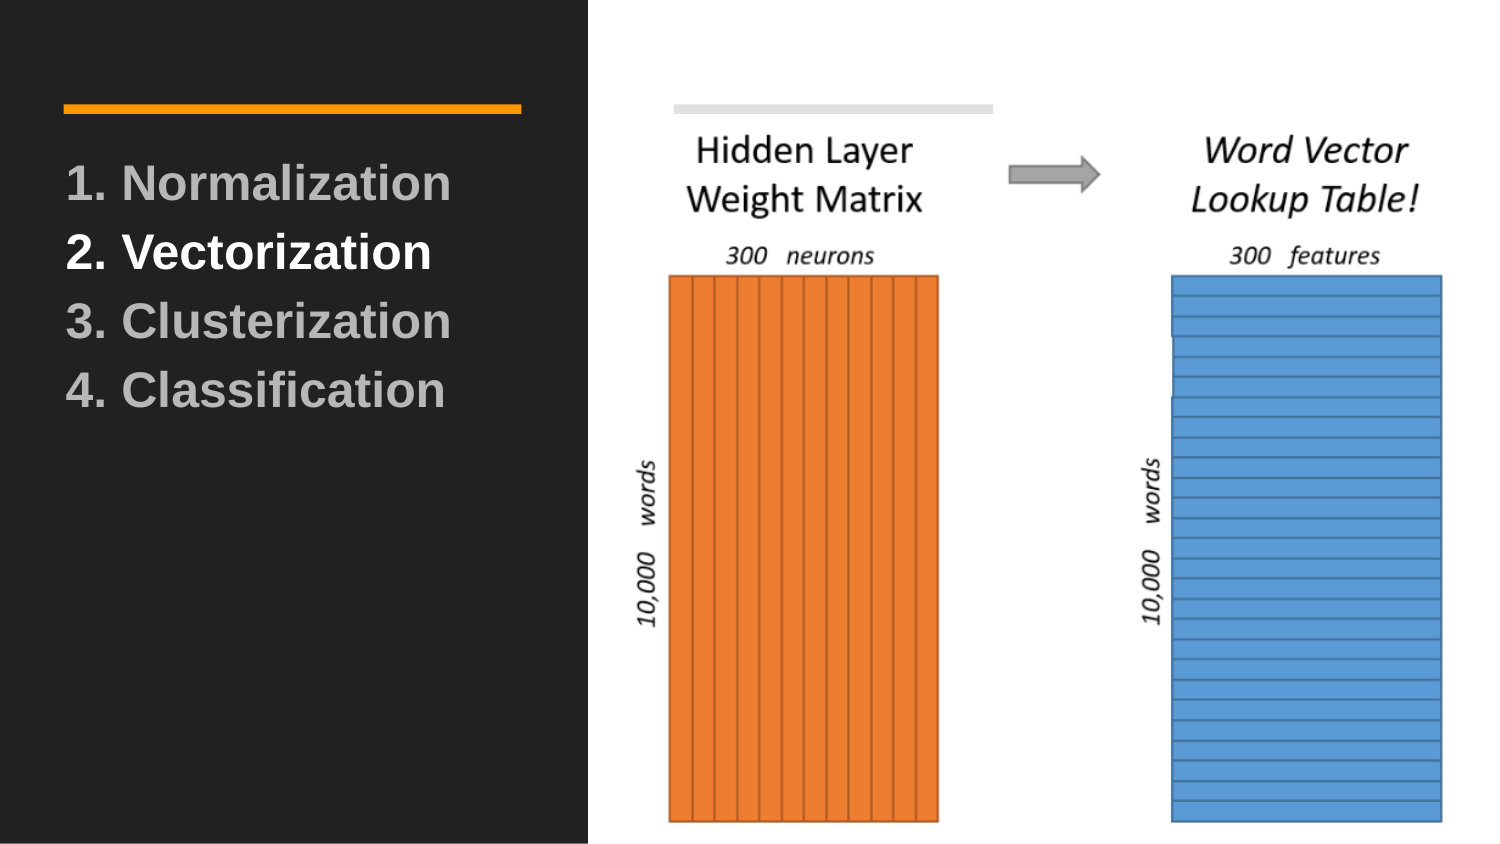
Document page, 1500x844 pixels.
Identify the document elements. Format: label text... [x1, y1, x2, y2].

title 1. Normalization 2. Vectorization 3. Clusterization 4. Classification [50, 126, 521, 743]
picture [599, 123, 1484, 829]
